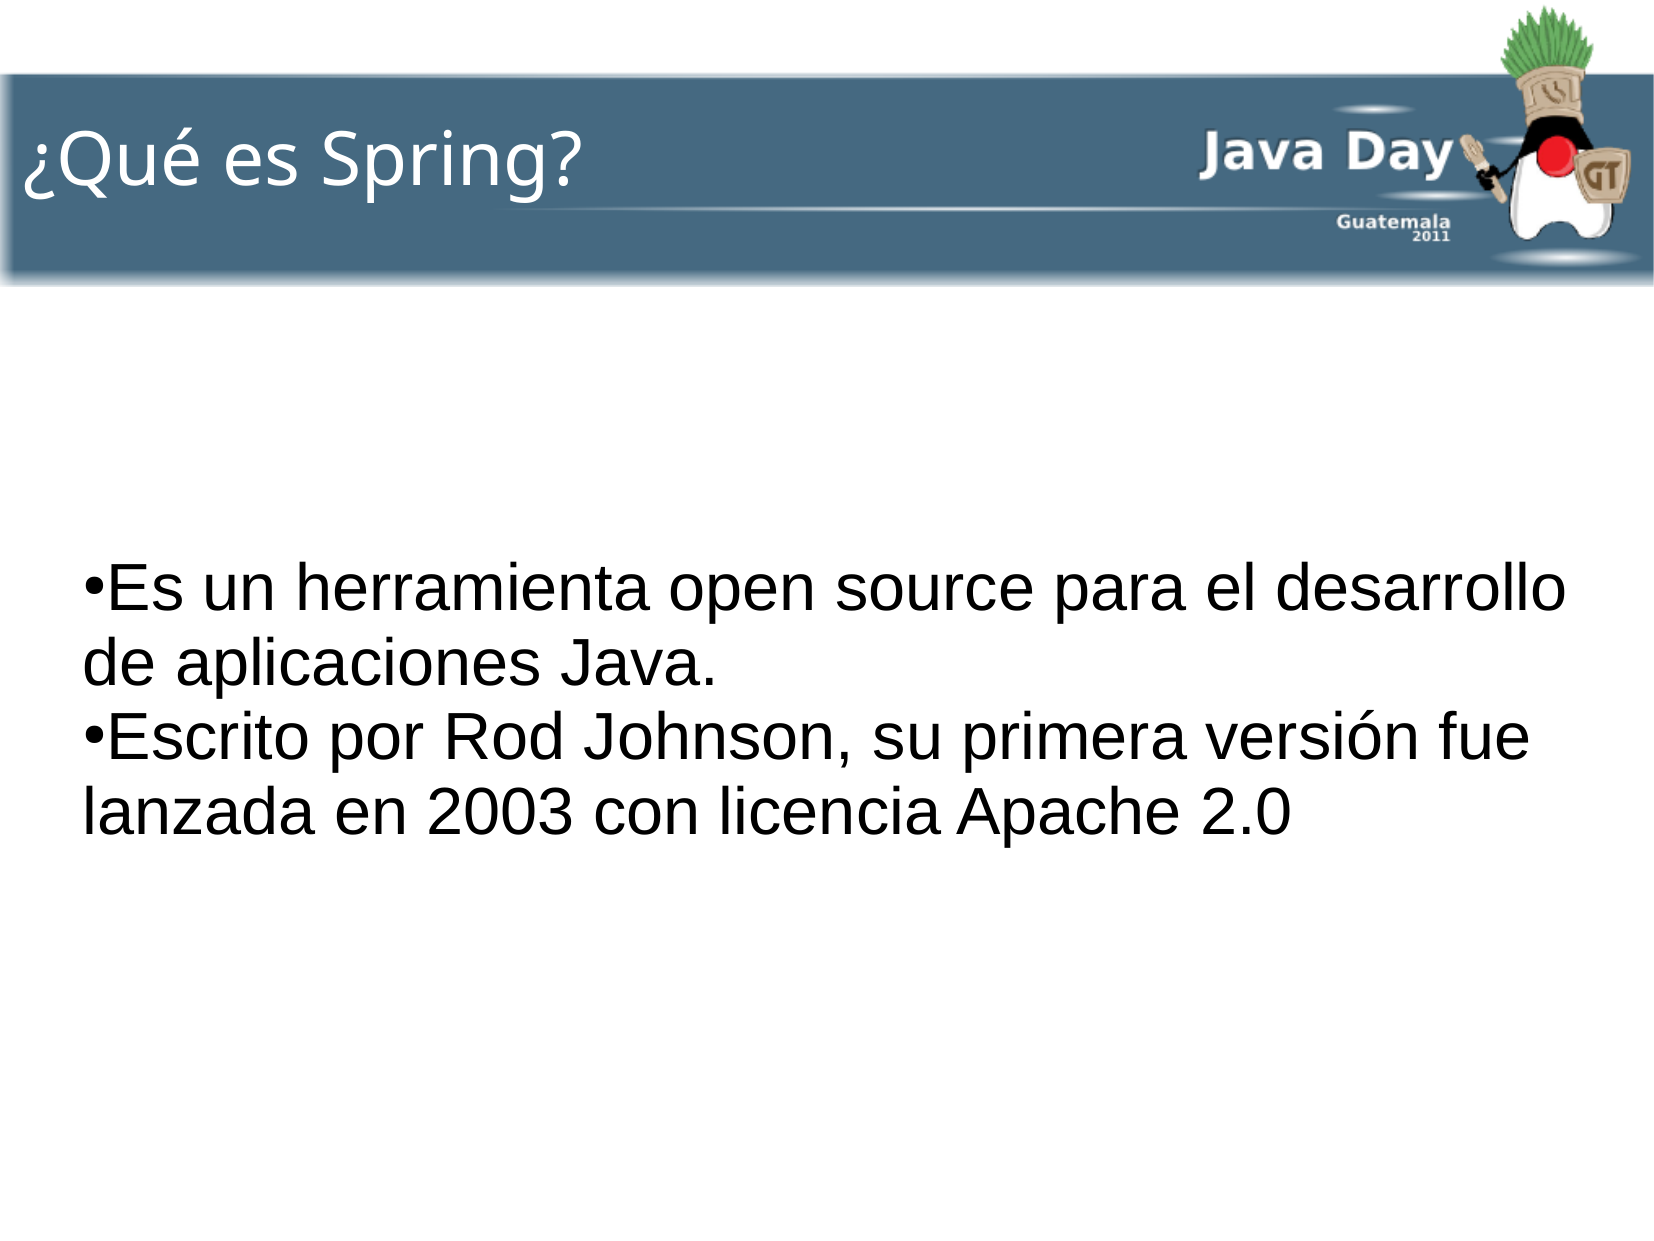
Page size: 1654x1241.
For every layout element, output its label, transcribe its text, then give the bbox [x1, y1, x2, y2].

title ¿Qué es Spring? [23, 52, 1512, 260]
subtitle Es un herramienta open source para el desarrollo de aplicaciones Java. Escrito por Rod Johnson, su primera versión fue lanzada en 2003 con licencia Apache 2.0 [82, 290, 1571, 1109]
picture [0, 3, 1654, 287]
